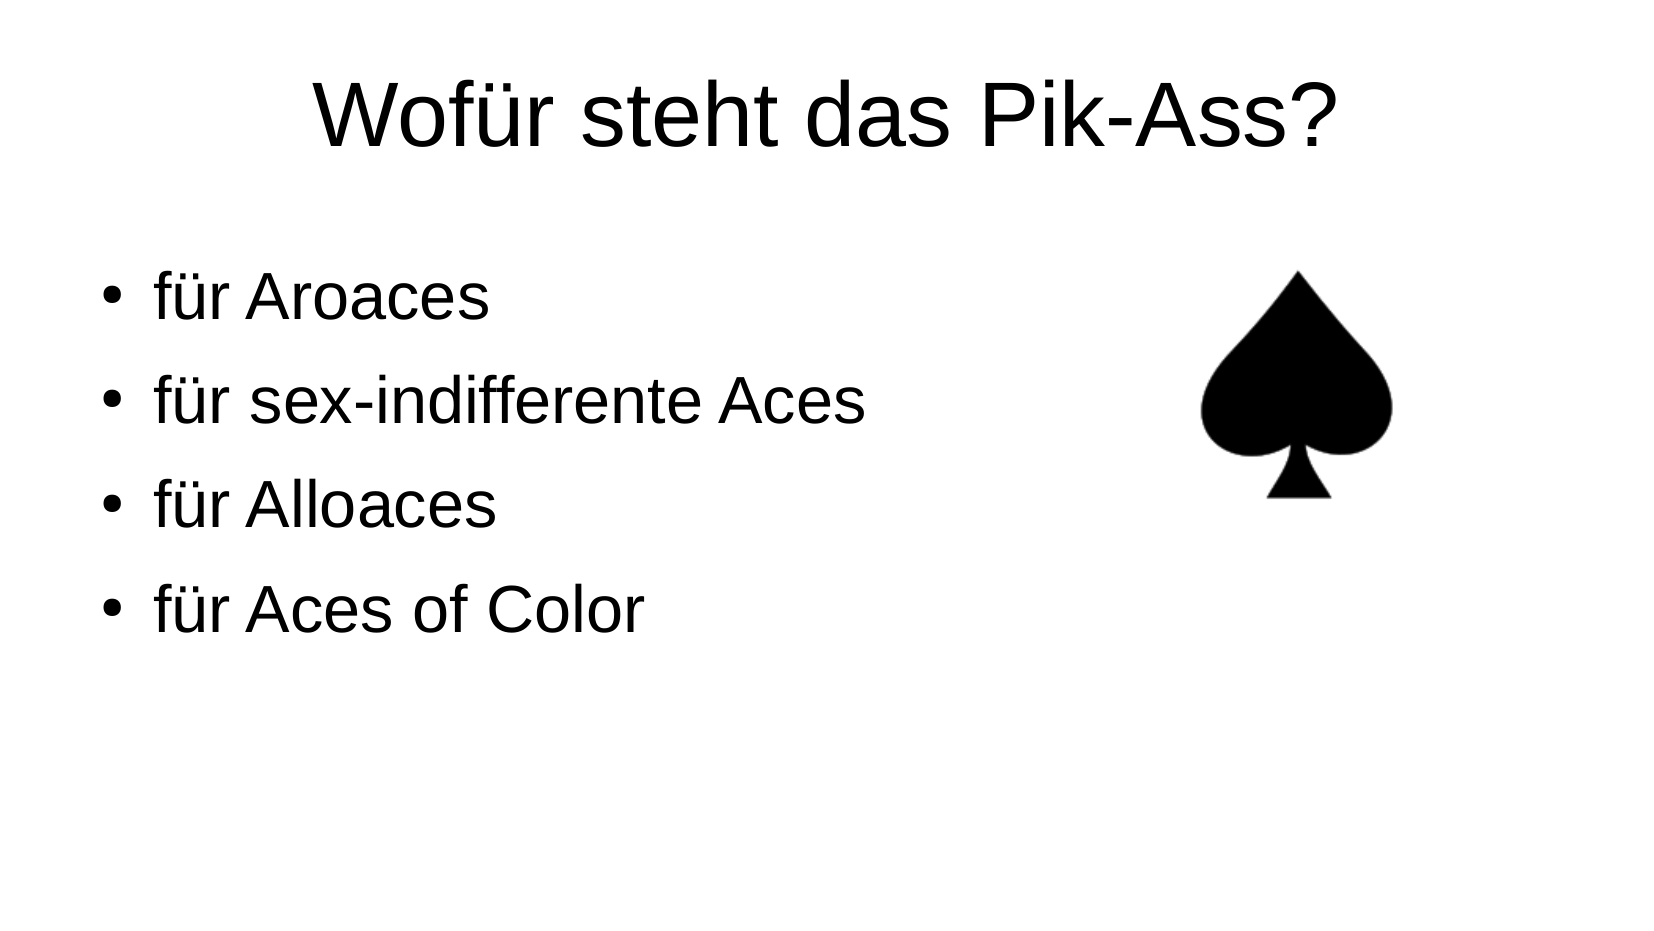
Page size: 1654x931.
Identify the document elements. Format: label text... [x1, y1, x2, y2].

picture [1176, 231, 1418, 532]
title Wofür steht das Pik-Ass? [82, 37, 1571, 193]
list für Aroaces für sex-indifferente Aces für Alloaces für Aces of Color [82, 258, 1571, 799]
